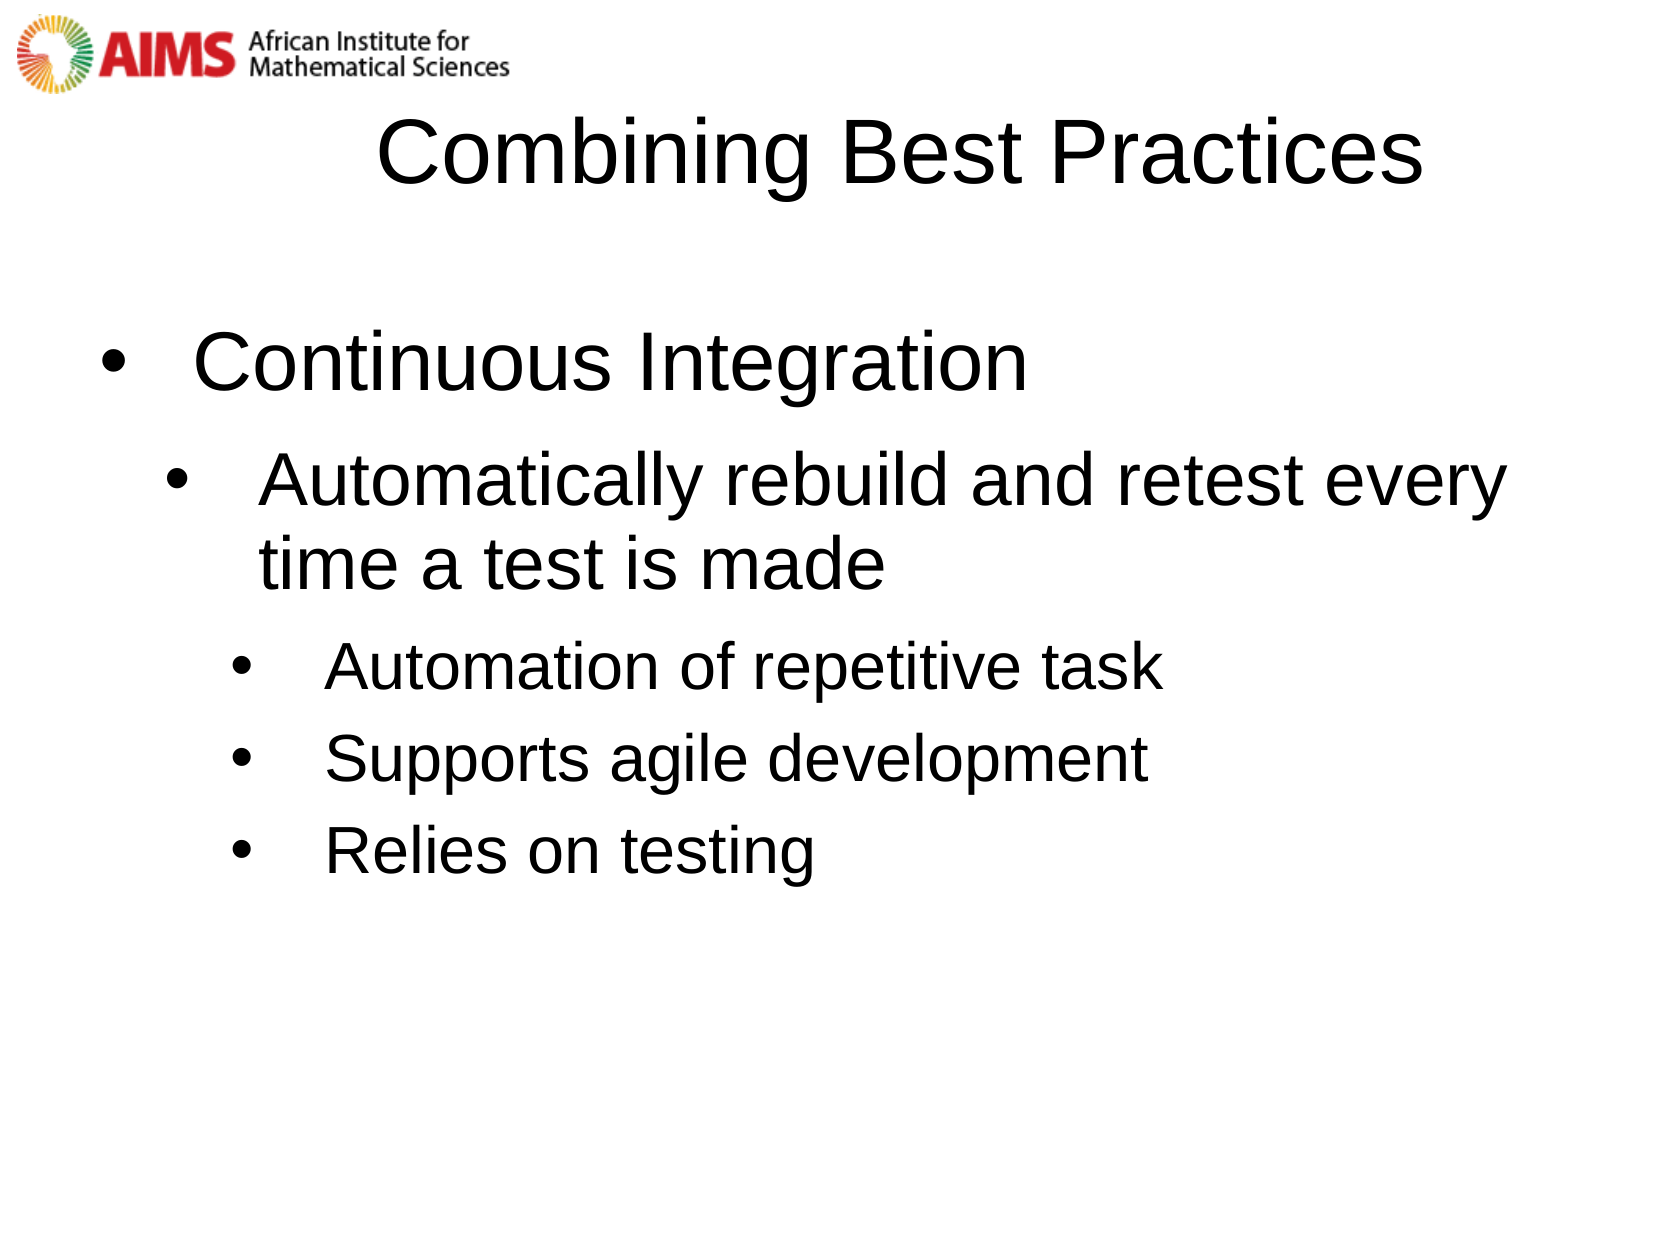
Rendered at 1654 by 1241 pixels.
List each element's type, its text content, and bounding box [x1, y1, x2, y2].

picture [17, 14, 511, 94]
title Combining Best Practices [231, 49, 1572, 257]
list Continuous Integration Automatically rebuild and retest every time a test is made Automation of repetitive task Supports agile development Relies on testing [82, 308, 1572, 1080]
